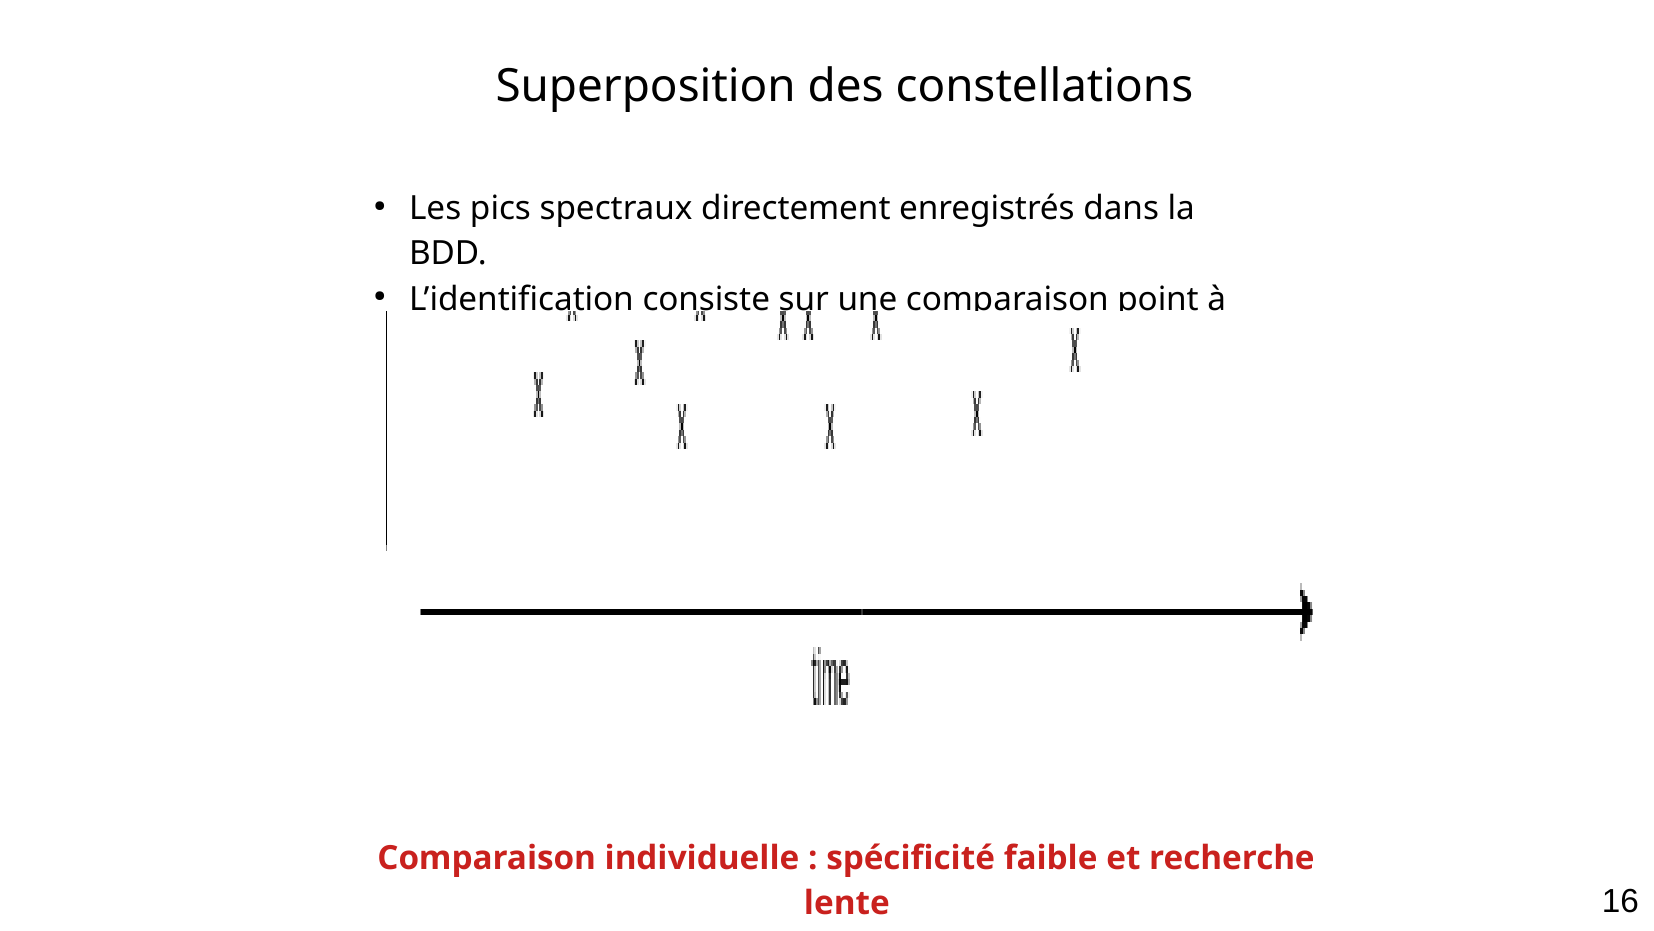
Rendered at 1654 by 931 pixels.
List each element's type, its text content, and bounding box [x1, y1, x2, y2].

text_box Superposition des constellations [242, 45, 1411, 136]
text_box <number> [1024, 874, 1654, 931]
picture [307, 311, 1346, 801]
text_box Les pics spectraux directement enregistrés dans la BDD. L’identification consiste sur une comparaison point à point. [358, 176, 1295, 311]
text_box Comparaison individuelle : spécificité faible et recherche lente [358, 826, 1336, 903]
